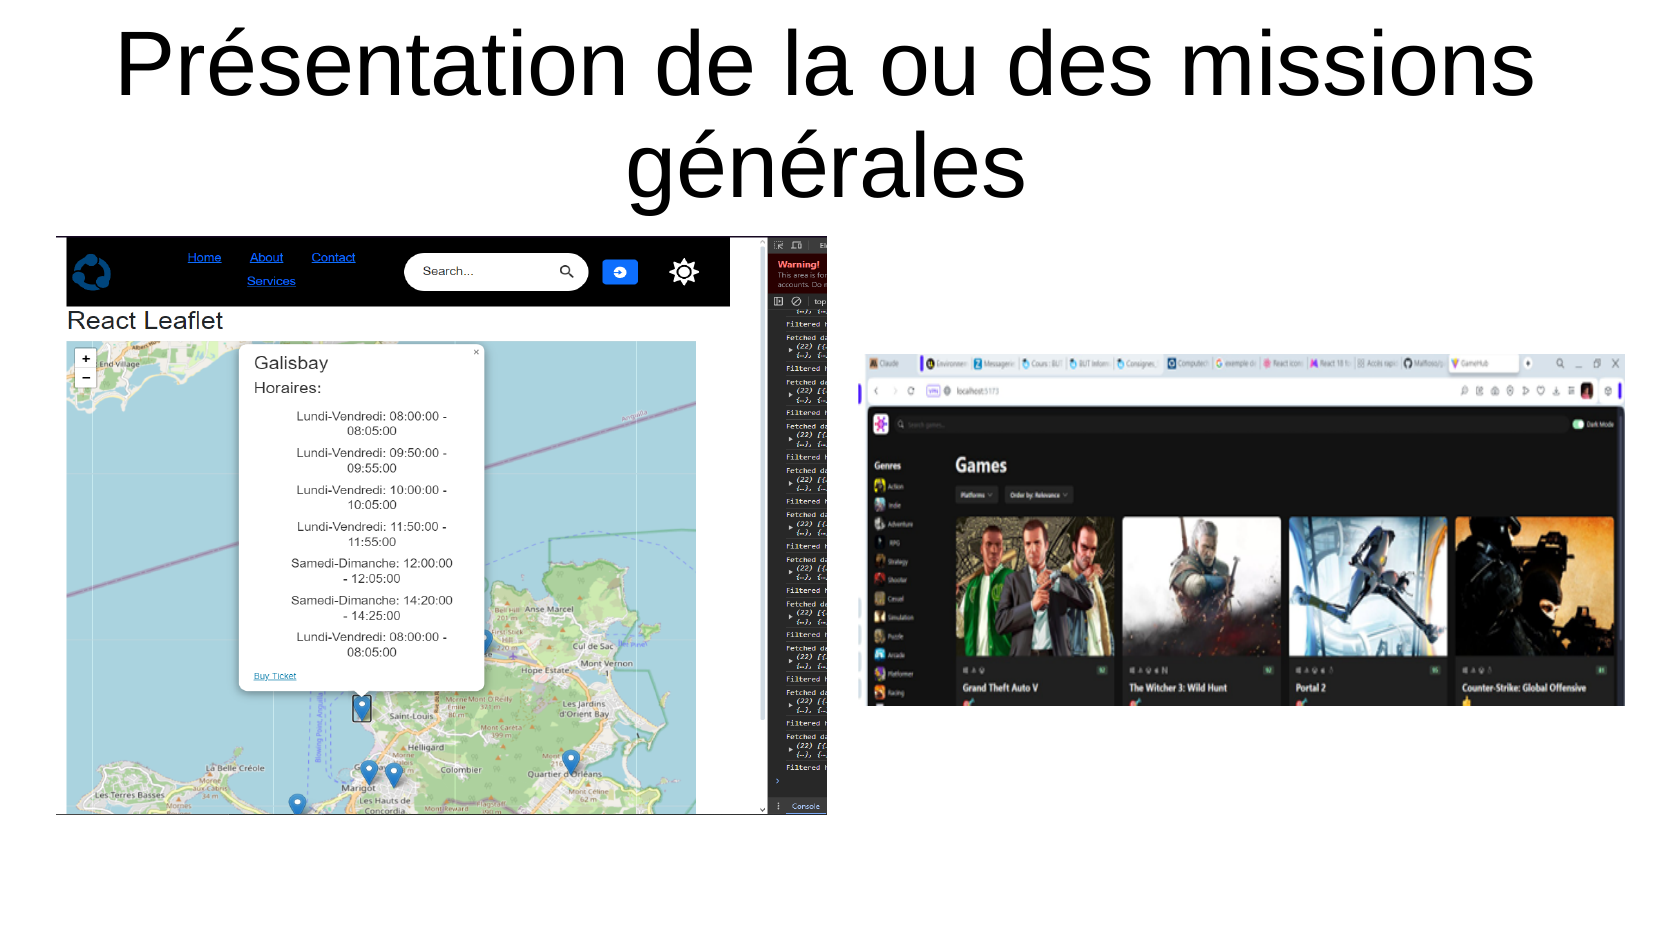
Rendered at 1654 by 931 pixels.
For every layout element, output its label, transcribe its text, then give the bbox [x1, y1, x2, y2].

title Présentation de la ou des missions générales [82, 12, 1571, 218]
picture [856, 354, 1625, 706]
picture [56, 236, 827, 815]
